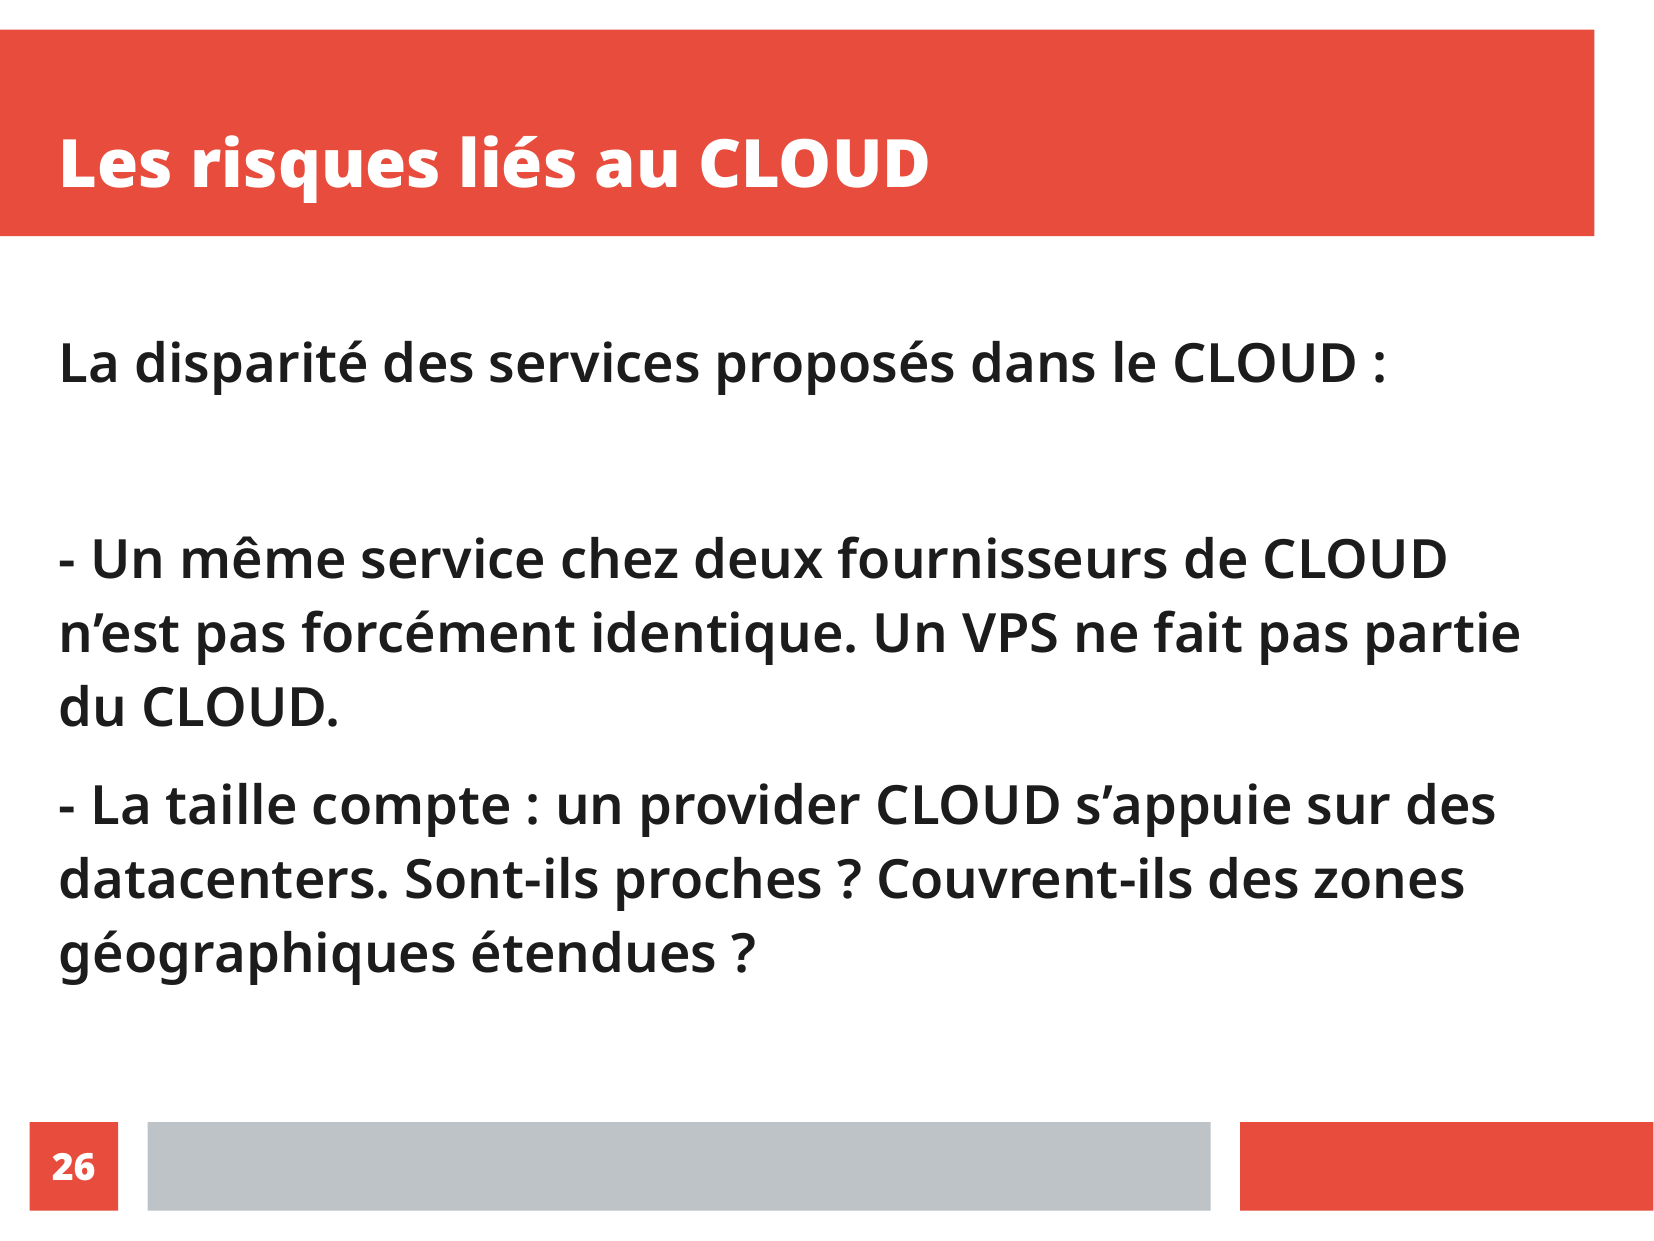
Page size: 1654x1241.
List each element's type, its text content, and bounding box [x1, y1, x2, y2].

title Les risques liés au CLOUD [59, 59, 1595, 207]
list La disparité des services proposés dans le CLOUD : - Un même service chez deux fournisseurs de CLOUD n’est pas forcément identique. Un VPS ne fait pas partie du CLOUD. - La taille compte : un provider CLOUD s’appuie sur des datacenters. Sont-ils proches ? Couvrent-ils des zones géographiques étendues ? [59, 324, 1565, 1093]
